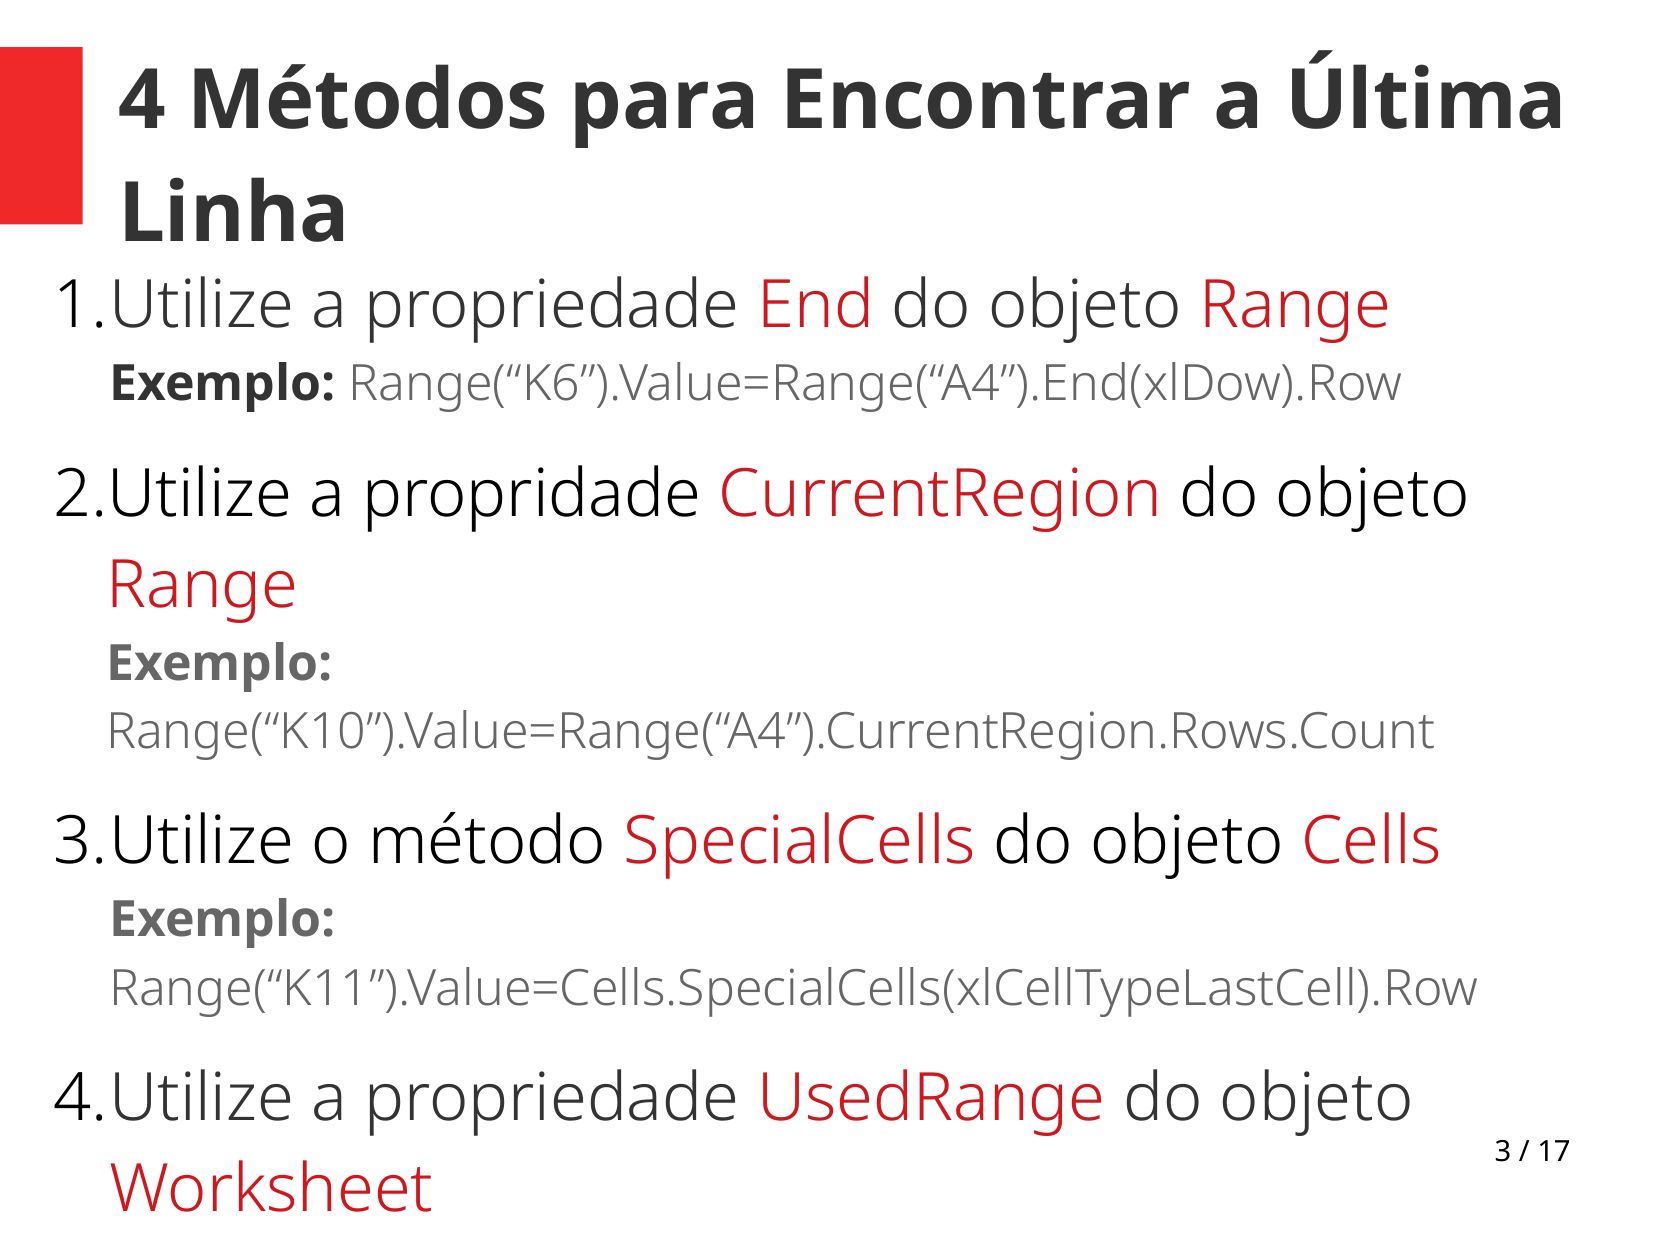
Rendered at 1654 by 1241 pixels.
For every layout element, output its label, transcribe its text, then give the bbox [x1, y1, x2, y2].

list Utilize a propriedade End do objeto Range Exemplo: Range(“K6”).Value=Range(“A4”).End(xlDow).Row Utilize a propridade CurrentRegion do objeto Range Exemplo: Range(“K10”).Value=Range(“A4”).CurrentRegion.Rows.Count Utilize o método SpecialCells do objeto Cells Exemplo: Range(“K11”).Value=Cells.SpecialCells(xlCellTypeLastCell).Row Utilize a propriedade UsedRange do objeto Worksheet Exemplo: Range(“K12”).Value=Application.ActiveSheet.UseRange.Rows.Count [35, 256, 1619, 1111]
title 4 Métodos para Encontrar a Última Linha [118, 49, 1571, 256]
